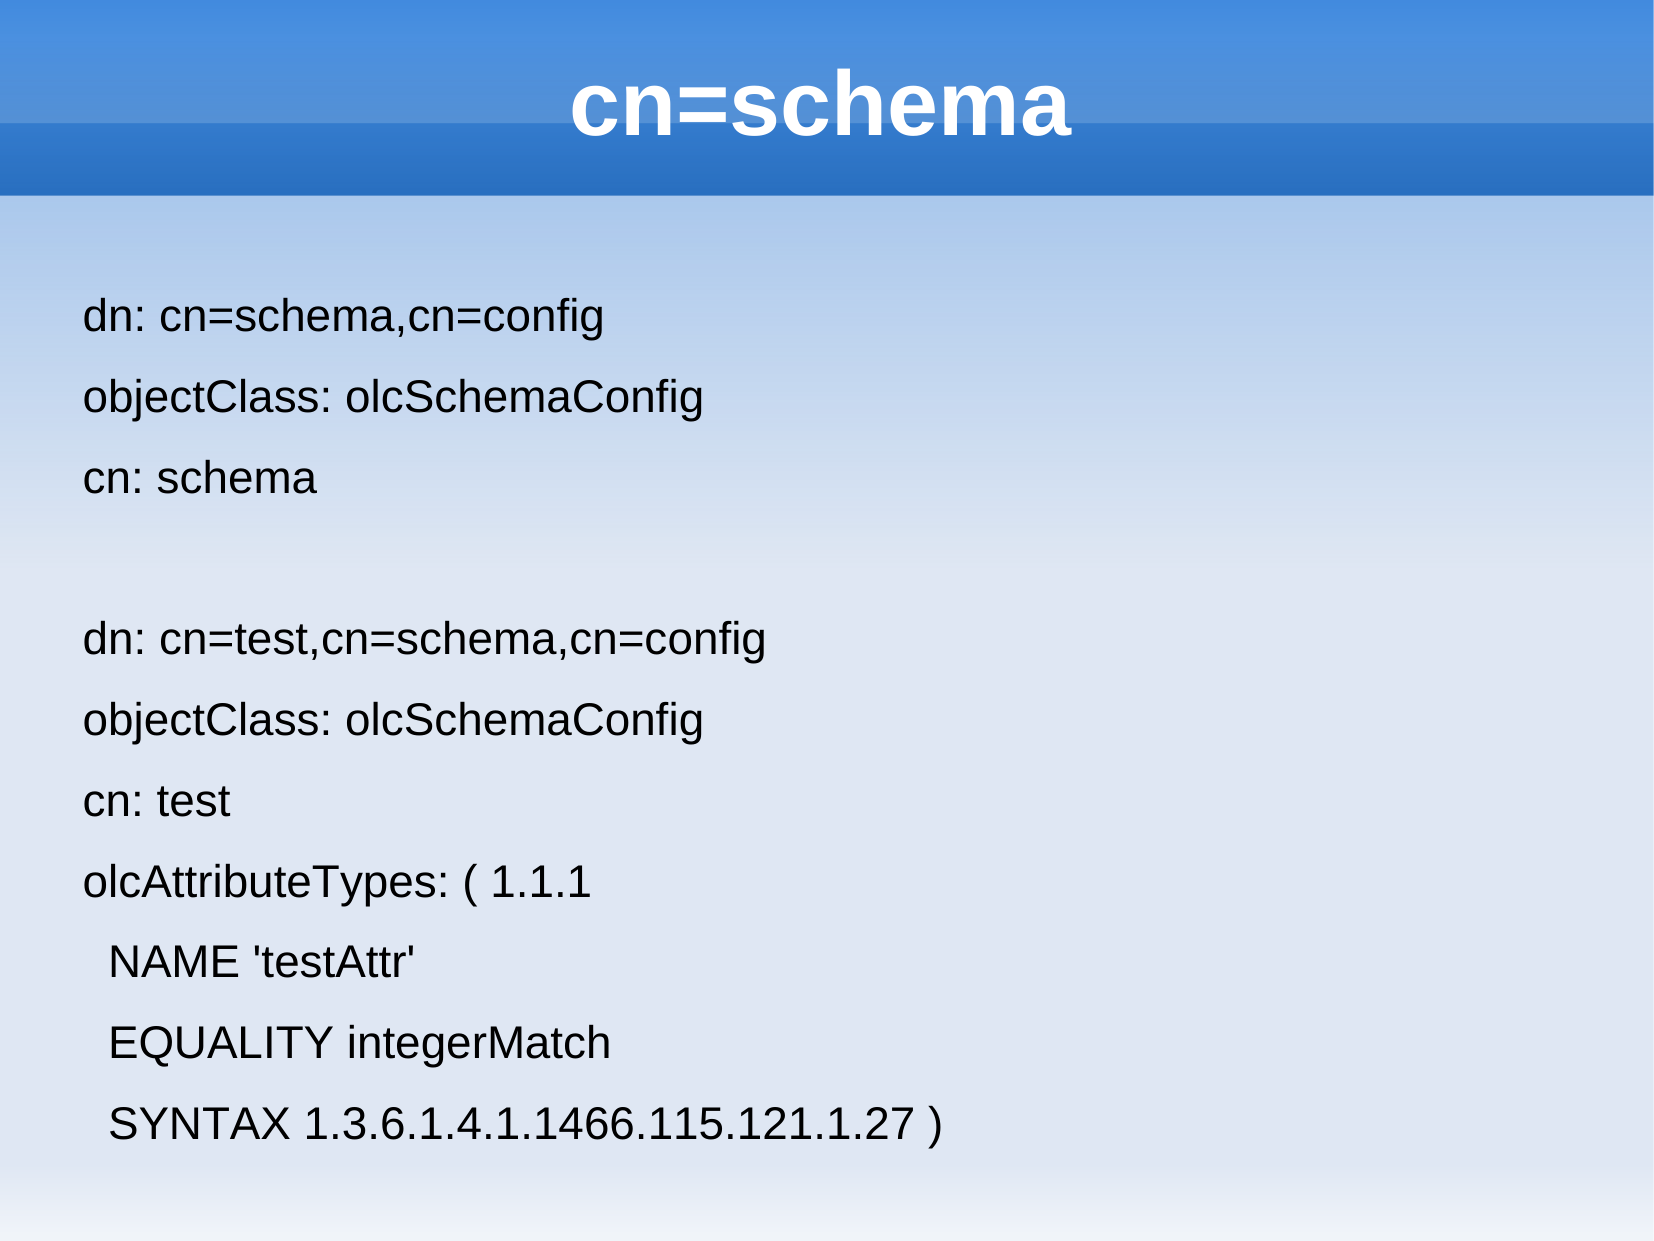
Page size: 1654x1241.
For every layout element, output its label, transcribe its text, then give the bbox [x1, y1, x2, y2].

list dn: cn=schema,cn=config objectClass: olcSchemaConfig cn: schema dn: cn=test,cn=schema,cn=config objectClass: olcSchemaConfig cn: test olcAttributeTypes: ( 1.1.1 NAME 'testAttr' EQUALITY integerMatch SYNTAX 1.3.6.1.4.1.1466.115.121.1.27 ) [82, 290, 1571, 1150]
title cn=schema [76, 0, 1565, 208]
picture [0, 0, 1654, 1241]
